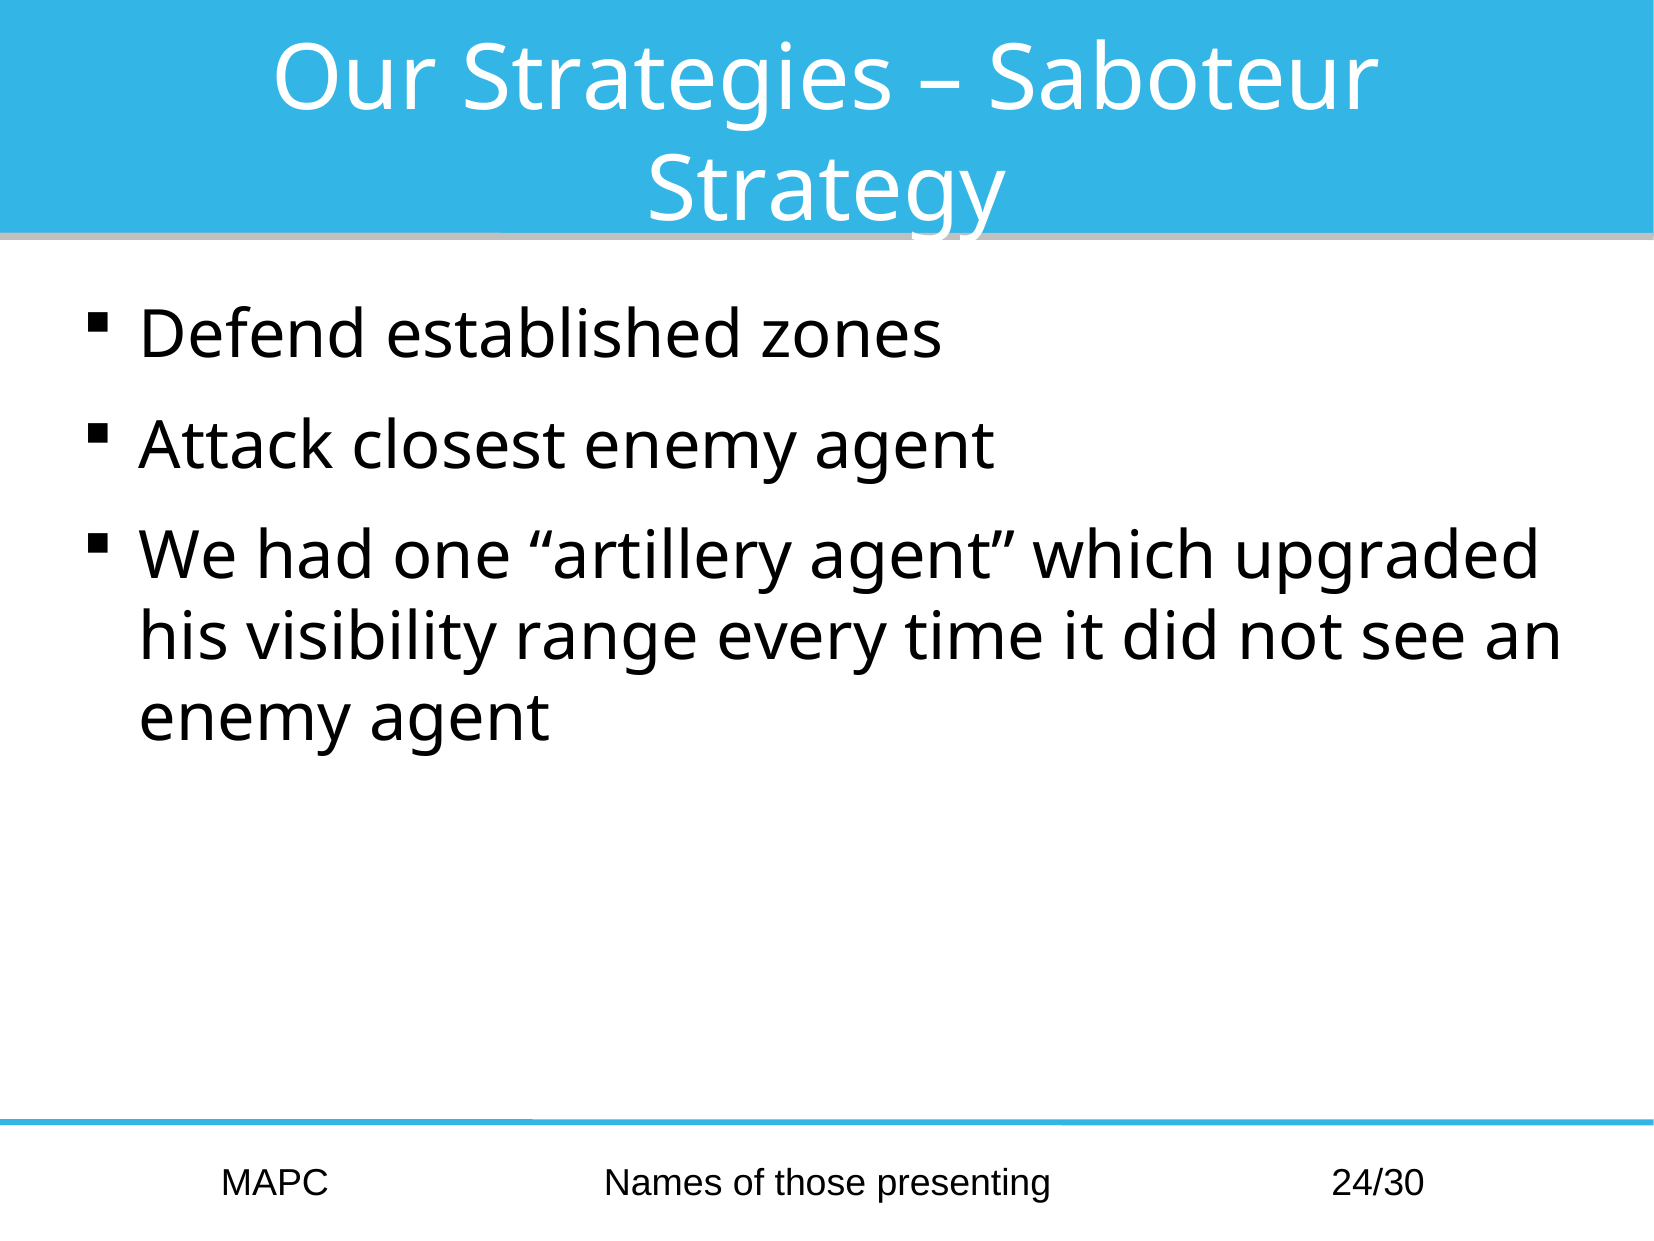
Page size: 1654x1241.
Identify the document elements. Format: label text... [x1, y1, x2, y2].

title Our Strategies – Saboteur Strategy [82, 49, 1571, 207]
list Defend established zones Attack closest enemy agent We had one “artillery agent” which upgraded his visibility range every time it did not see an enemy agent [82, 290, 1571, 1109]
